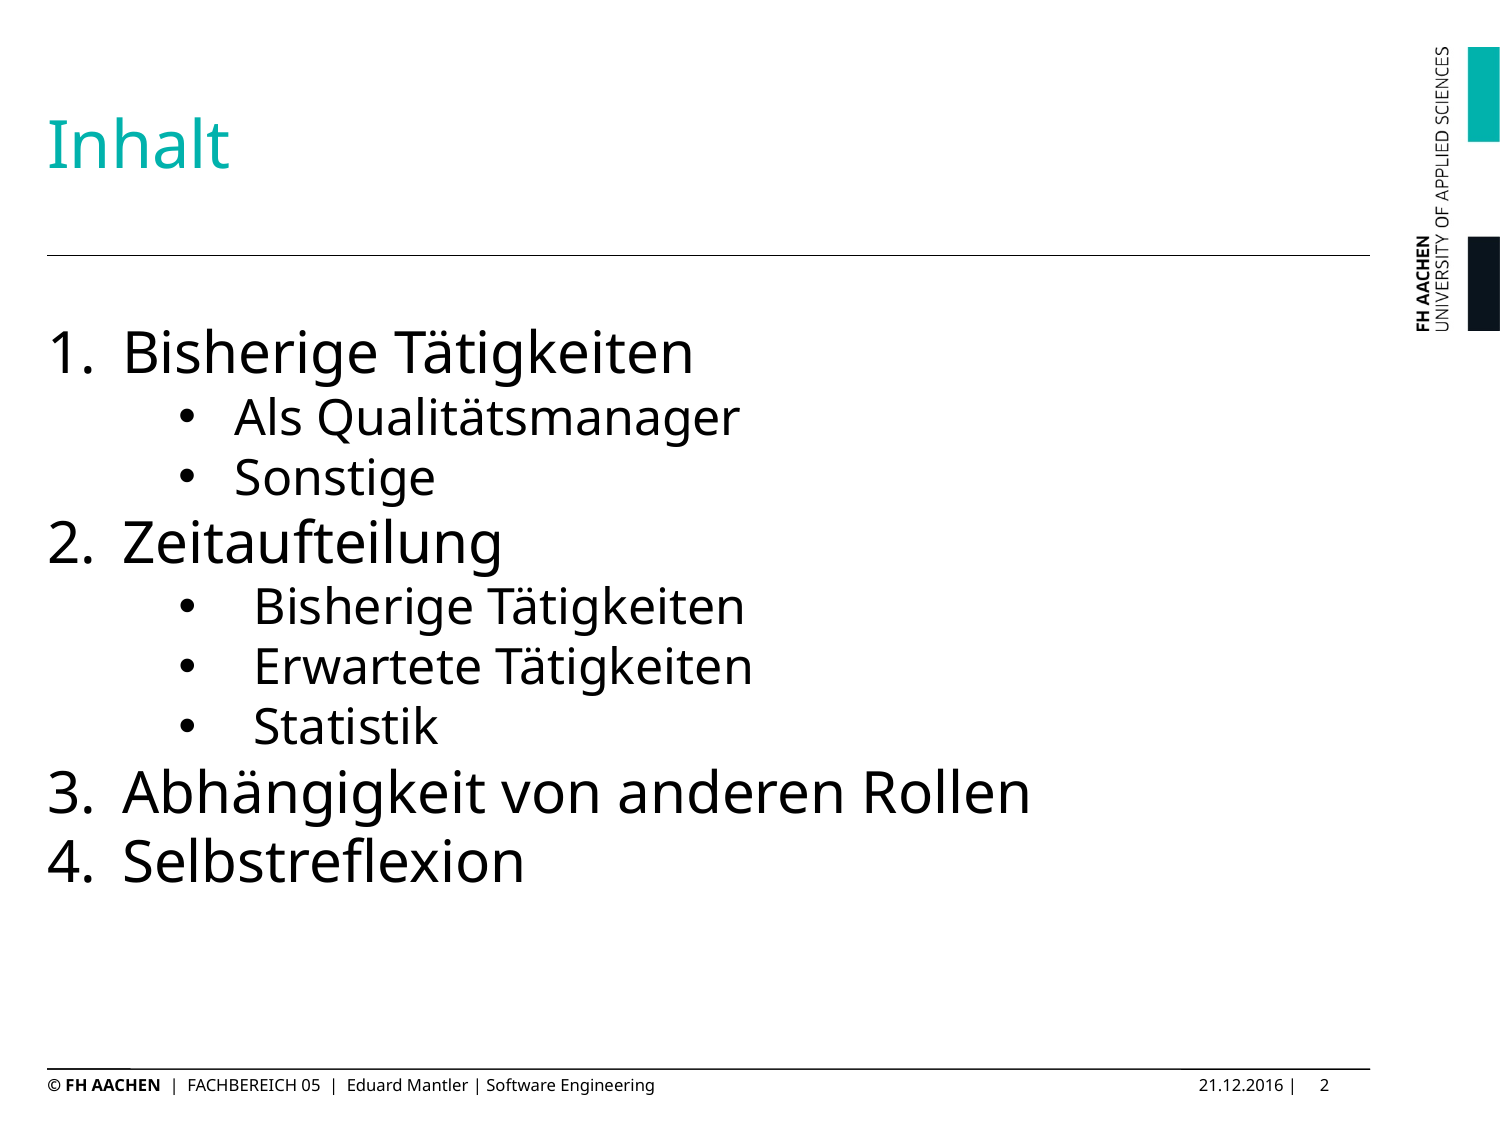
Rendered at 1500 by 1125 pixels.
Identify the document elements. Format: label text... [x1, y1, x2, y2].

text_box © FH AACHEN | FACHBEREICH 05 | Eduard Mantler | Software Engineering [47, 1074, 988, 1095]
list Bisherige Tätigkeiten Als Qualitätsmanager Sonstige Zeitaufteilung Bisherige Tätigkeiten Erwartete Tätigkeiten Statistik Abhängigkeit von anderen Rollen Selbstreflexion [47, 255, 1371, 1047]
text_box [1319, 1074, 1369, 1095]
text_box 21.12.2016 | [1198, 1074, 1319, 1095]
title Inhalt [47, 101, 1371, 220]
